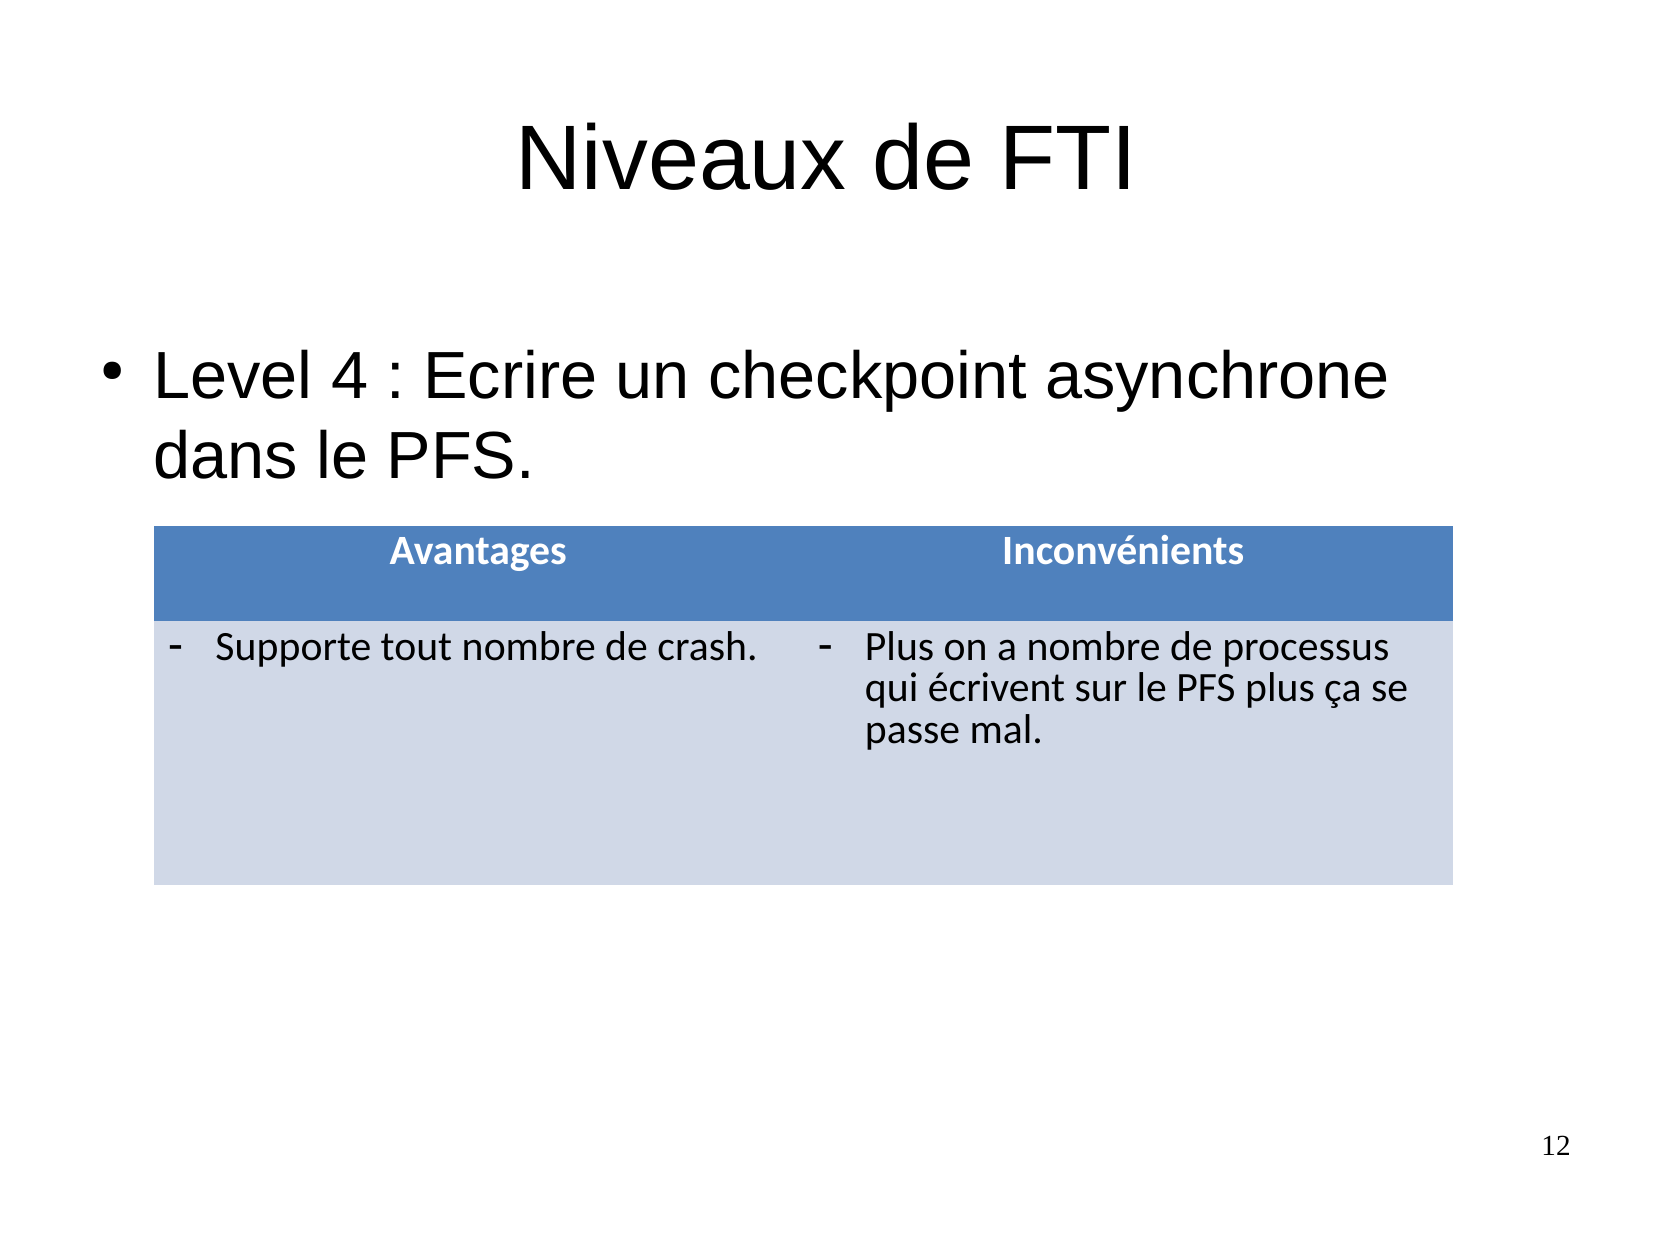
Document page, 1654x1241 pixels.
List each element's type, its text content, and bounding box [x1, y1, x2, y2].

table_header Inconvénients [803, 526, 1453, 621]
table_cell Supporte tout nombre de crash. [154, 621, 803, 885]
table_header Avantages [154, 526, 803, 621]
table_cell Plus on a nombre de processus qui écrivent sur le PFS plus ça se passe mal. [803, 621, 1453, 885]
list Level 4 : Ecrire un checkpoint asynchrone dans le PFS. [82, 331, 1538, 1052]
title Niveaux de FTI [82, 49, 1571, 257]
